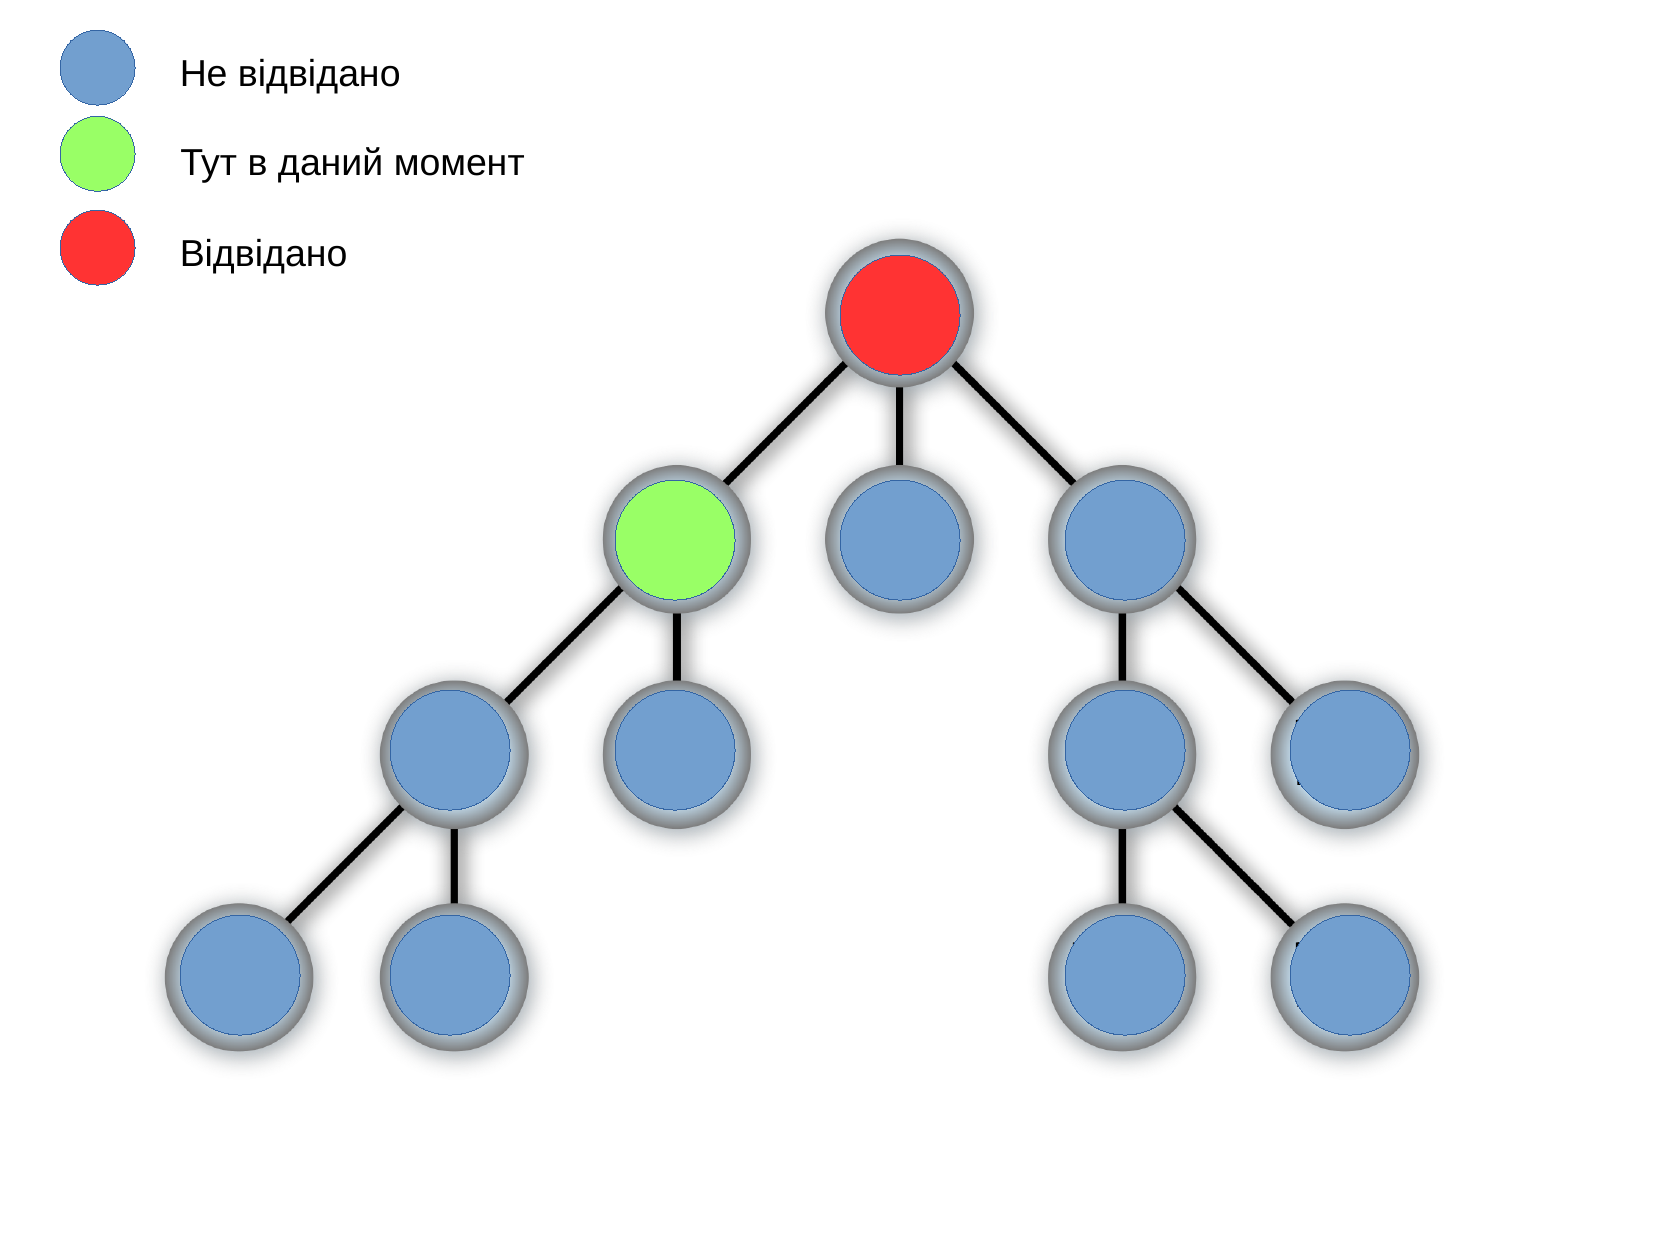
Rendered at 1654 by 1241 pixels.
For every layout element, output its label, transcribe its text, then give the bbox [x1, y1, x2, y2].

text_box [180, 915, 301, 1036]
text_box [60, 30, 136, 106]
text_box [60, 116, 136, 192]
text_box [1290, 690, 1411, 811]
text_box [1290, 915, 1411, 1036]
text_box Відвідано [165, 225, 363, 282]
text_box [60, 210, 136, 286]
text_box [615, 480, 736, 601]
text_box [1065, 690, 1186, 811]
text_box [615, 690, 736, 811]
text_box [840, 255, 961, 376]
text_box [390, 690, 511, 811]
text_box [840, 480, 961, 601]
text_box Тут в даний момент [165, 134, 541, 192]
text_box [1065, 480, 1186, 601]
text_box Не відвідано [165, 45, 416, 102]
text_box [390, 915, 511, 1036]
picture [120, 191, 1530, 1096]
text_box [1065, 915, 1186, 1036]
